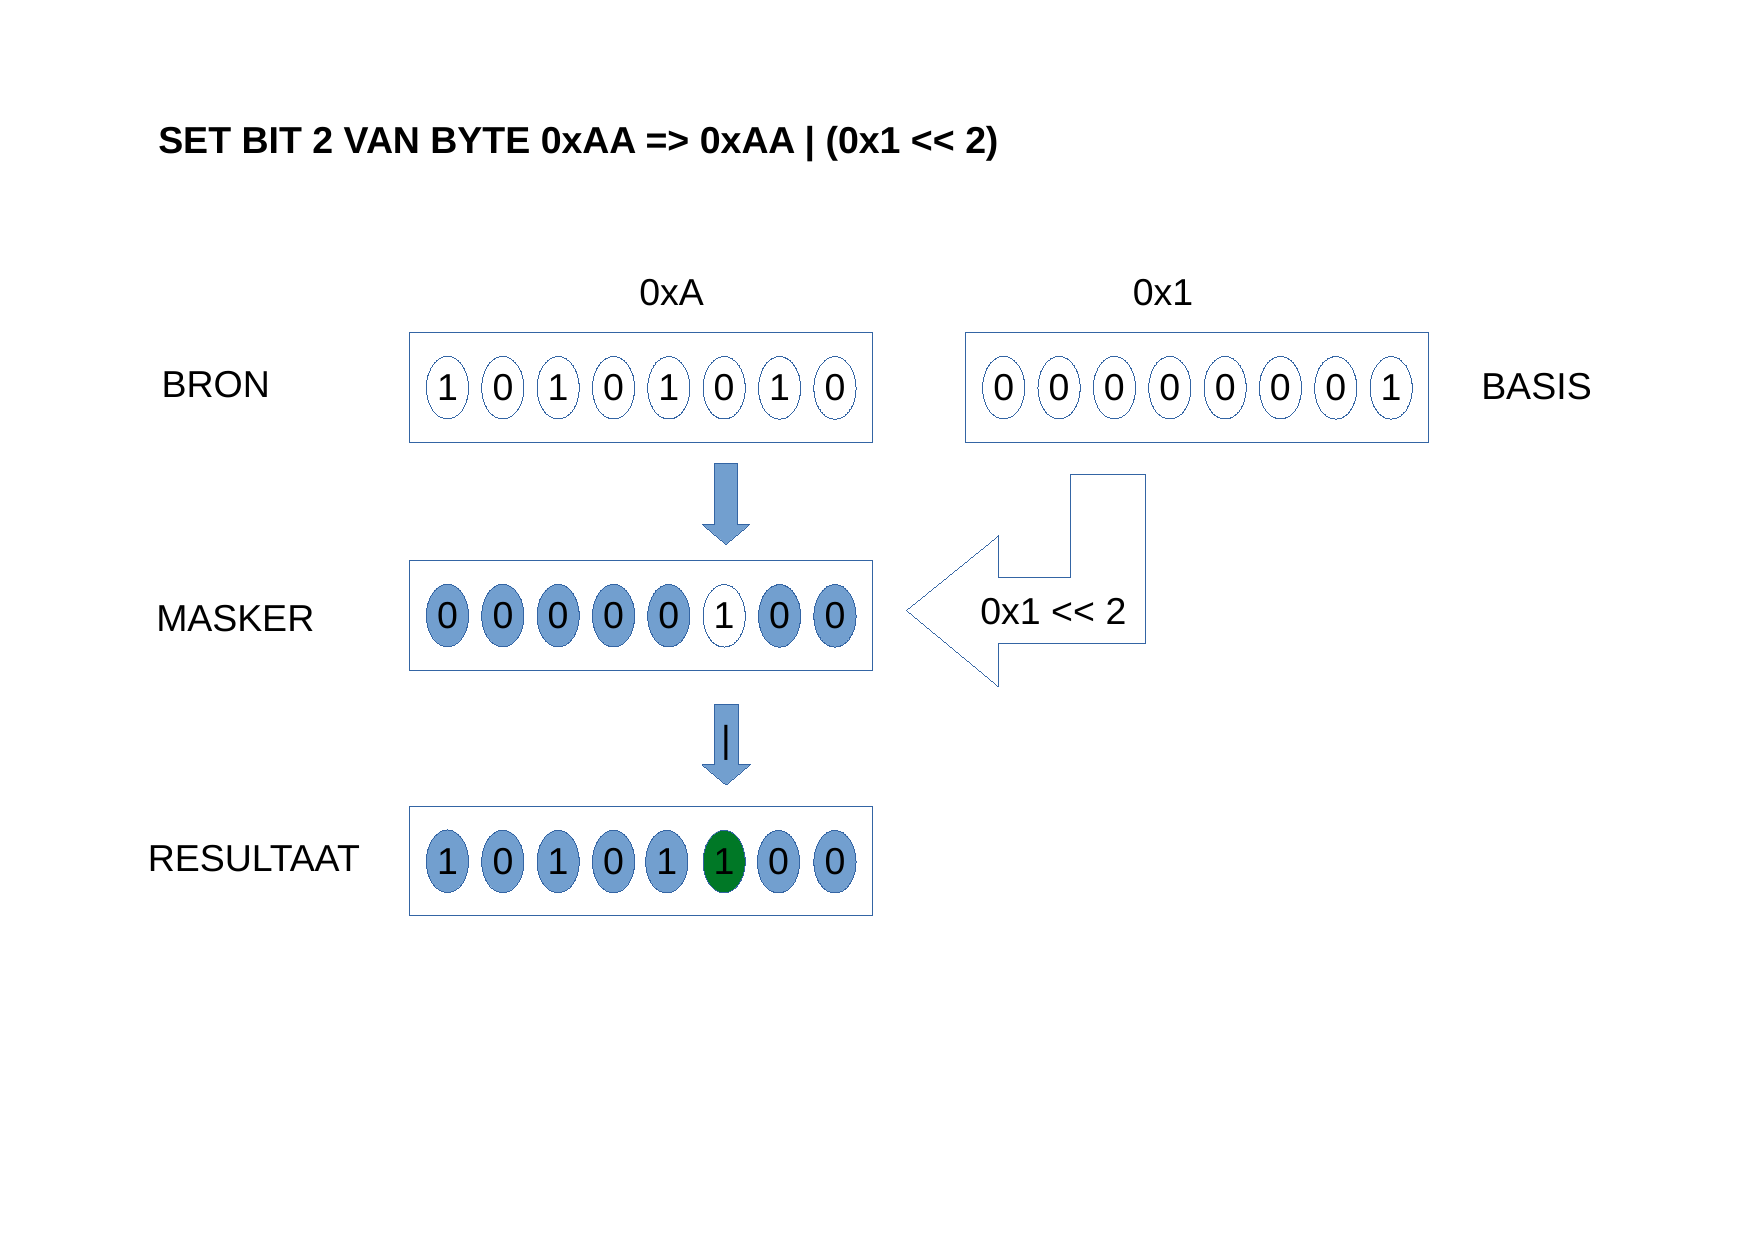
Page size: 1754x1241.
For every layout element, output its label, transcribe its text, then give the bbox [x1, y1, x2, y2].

text_box 0 [537, 584, 580, 647]
text_box RESULTAAT [133, 829, 399, 936]
text_box SET BIT 2 VAN BYTE 0xAA => 0xAA | (0x1 << 2) [143, 111, 1164, 211]
text_box 1 [426, 829, 469, 893]
text_box 0 [426, 584, 469, 647]
text_box BRON [146, 355, 295, 434]
text_box 1 [645, 830, 688, 893]
text_box 0 [703, 356, 746, 419]
text_box 1 [426, 356, 469, 419]
text_box 0 [481, 830, 524, 893]
text_box 0 [481, 356, 524, 419]
text_box 0 [757, 830, 800, 893]
text_box 0 [592, 356, 635, 419]
text_box 0 [982, 356, 1025, 419]
text_box | [702, 704, 751, 785]
text_box 0 [1093, 356, 1136, 419]
text_box 0 [481, 584, 524, 647]
text_box 0 [1259, 356, 1302, 419]
text_box 0 [592, 830, 635, 893]
text_box 0 [592, 584, 635, 647]
text_box 1 [647, 356, 690, 419]
text_box 1 [1370, 356, 1413, 420]
text_box 0xA [624, 264, 728, 337]
text_box 0 [813, 830, 857, 893]
text_box 0x1 [1118, 264, 1238, 329]
text_box 0 [1204, 356, 1247, 419]
text_box 0 [1148, 356, 1191, 419]
text_box 1 [537, 830, 580, 893]
text_box 0 [813, 584, 857, 648]
text_box 1 [703, 584, 746, 648]
text_box MASKER [141, 589, 344, 696]
text_box 0 [647, 584, 690, 647]
text_box 0x1 << 2 [965, 582, 1173, 650]
text_box [702, 463, 750, 545]
text_box 0 [758, 584, 801, 648]
text_box 0 [1037, 356, 1081, 419]
text_box BASIS [1466, 357, 1643, 464]
text_box 1 [758, 356, 801, 420]
text_box 1 [703, 830, 746, 893]
text_box 1 [537, 356, 580, 419]
text_box 0 [1314, 356, 1357, 420]
text_box 0 [813, 356, 857, 420]
